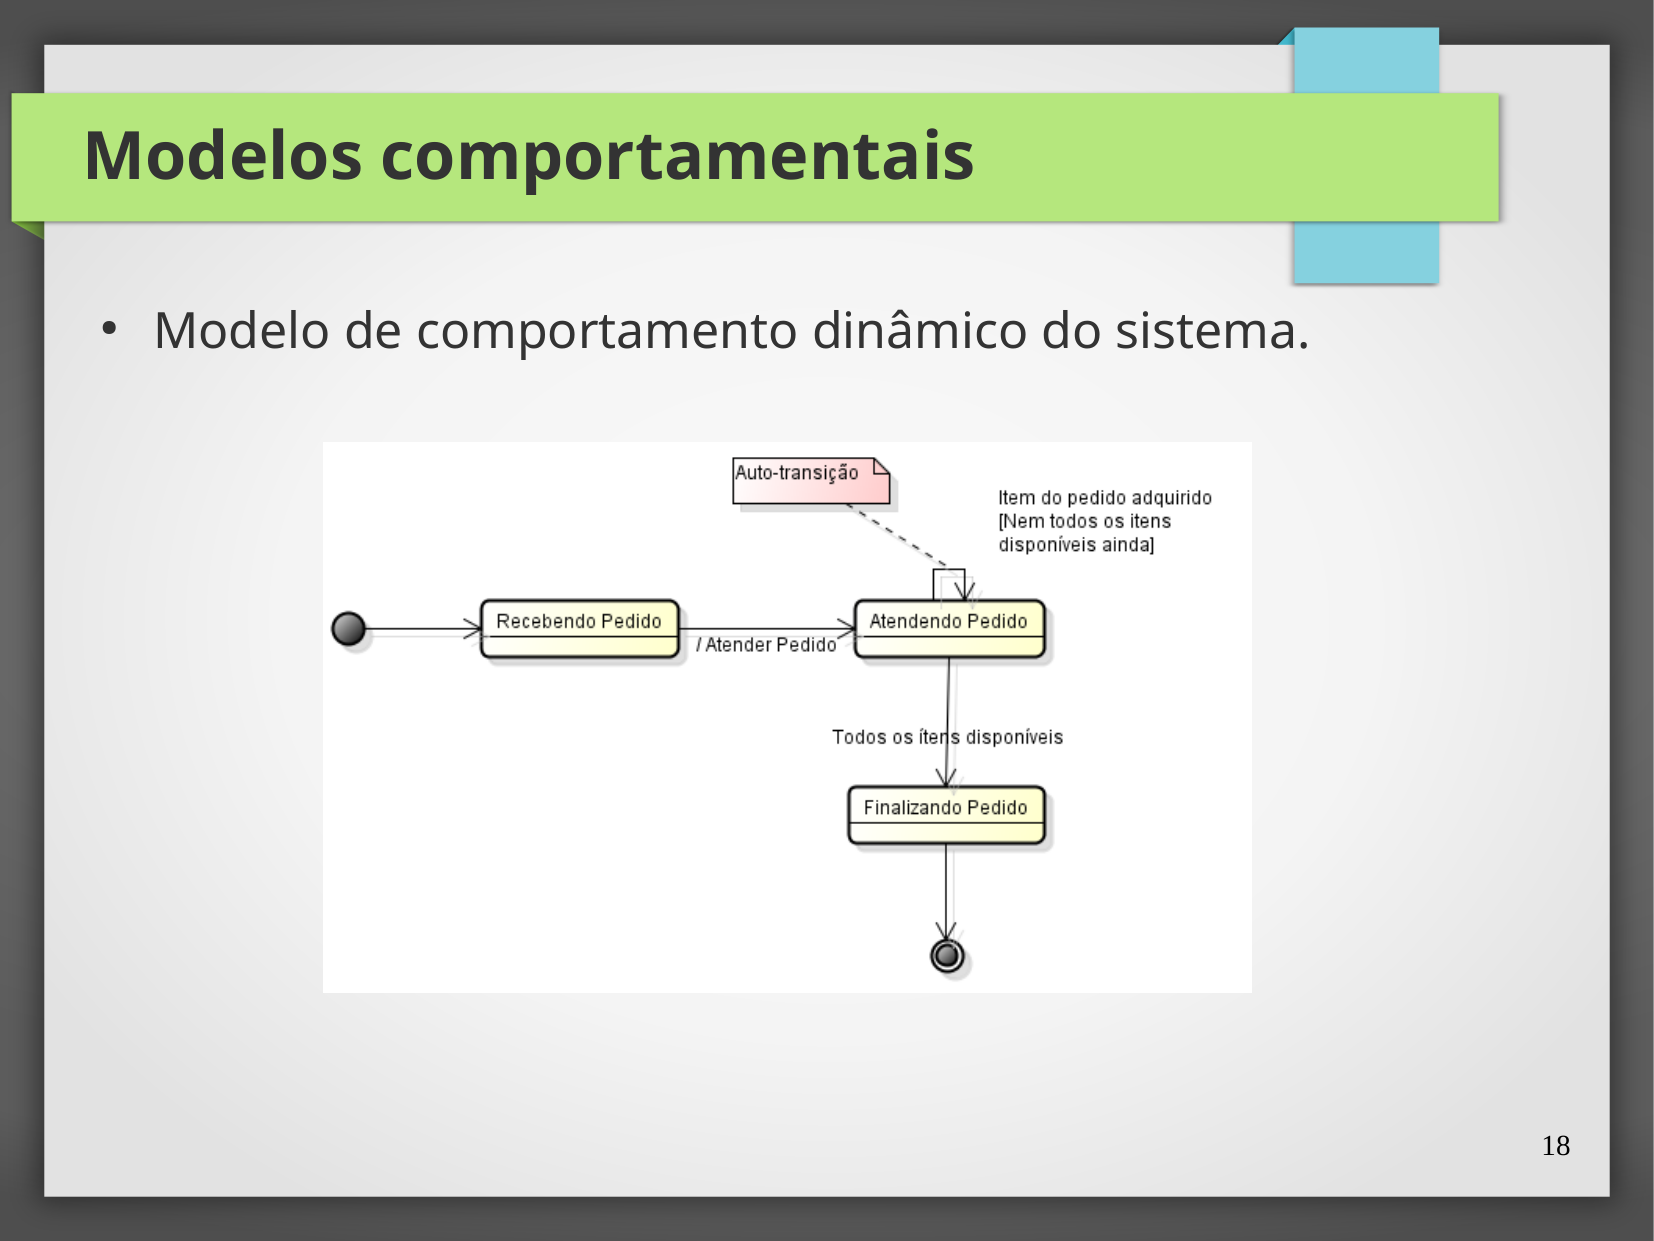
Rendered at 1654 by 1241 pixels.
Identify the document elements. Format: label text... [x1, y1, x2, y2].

picture [0, 0, 1654, 1241]
list Modelo de comportamento dinâmico do sistema. [82, 295, 1571, 1015]
title Modelos comportamentais [82, 94, 1264, 213]
